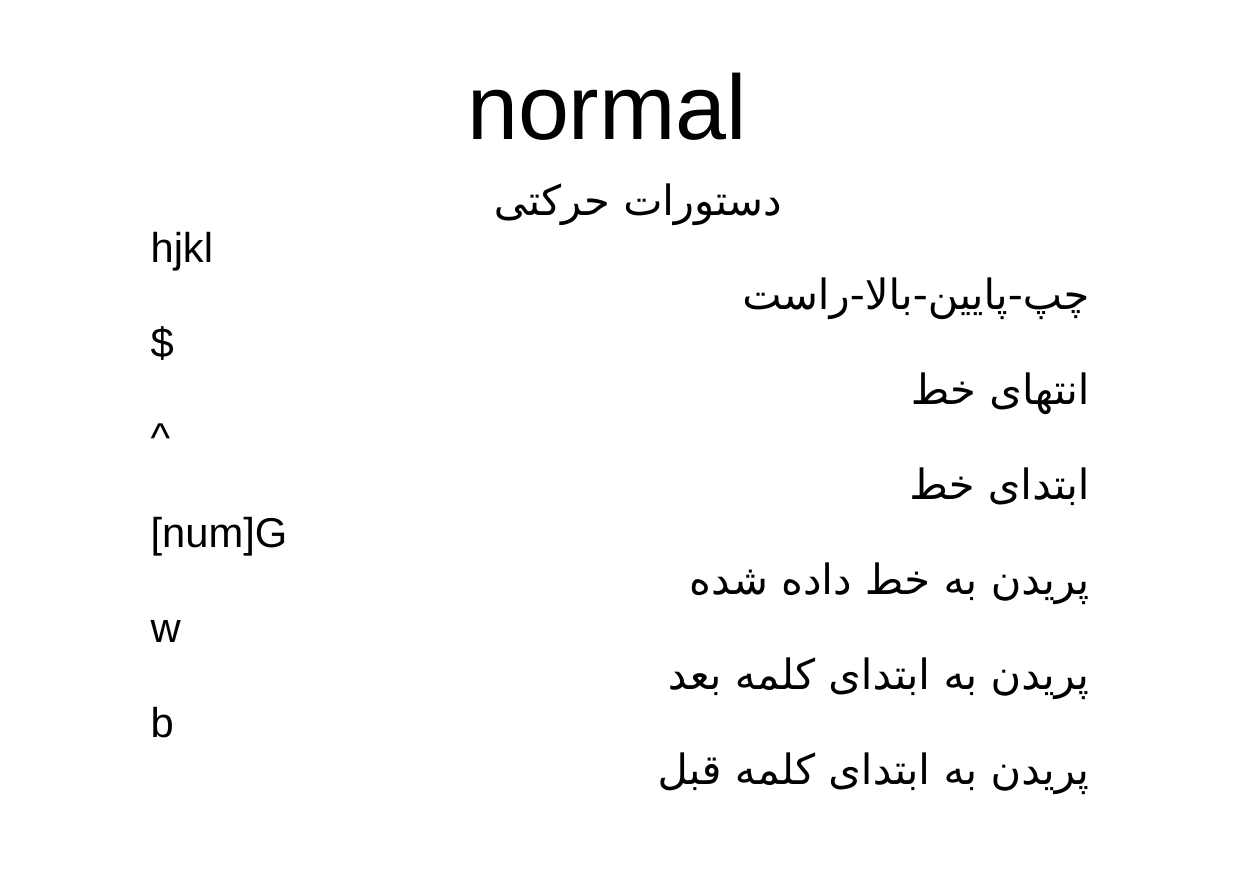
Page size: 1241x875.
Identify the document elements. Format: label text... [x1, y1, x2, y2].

subtitle دستورات حرکتی hjkl چپ-پایین-بالا-راست $ انتهای خط ^ ابتدای خط [num]G پریدن به خط داده شده w پریدن به ابتدای کلمه بعد b پریدن به ابتدای کلمه قبل [115, 176, 1125, 795]
title normal [62, 34, 1179, 181]
